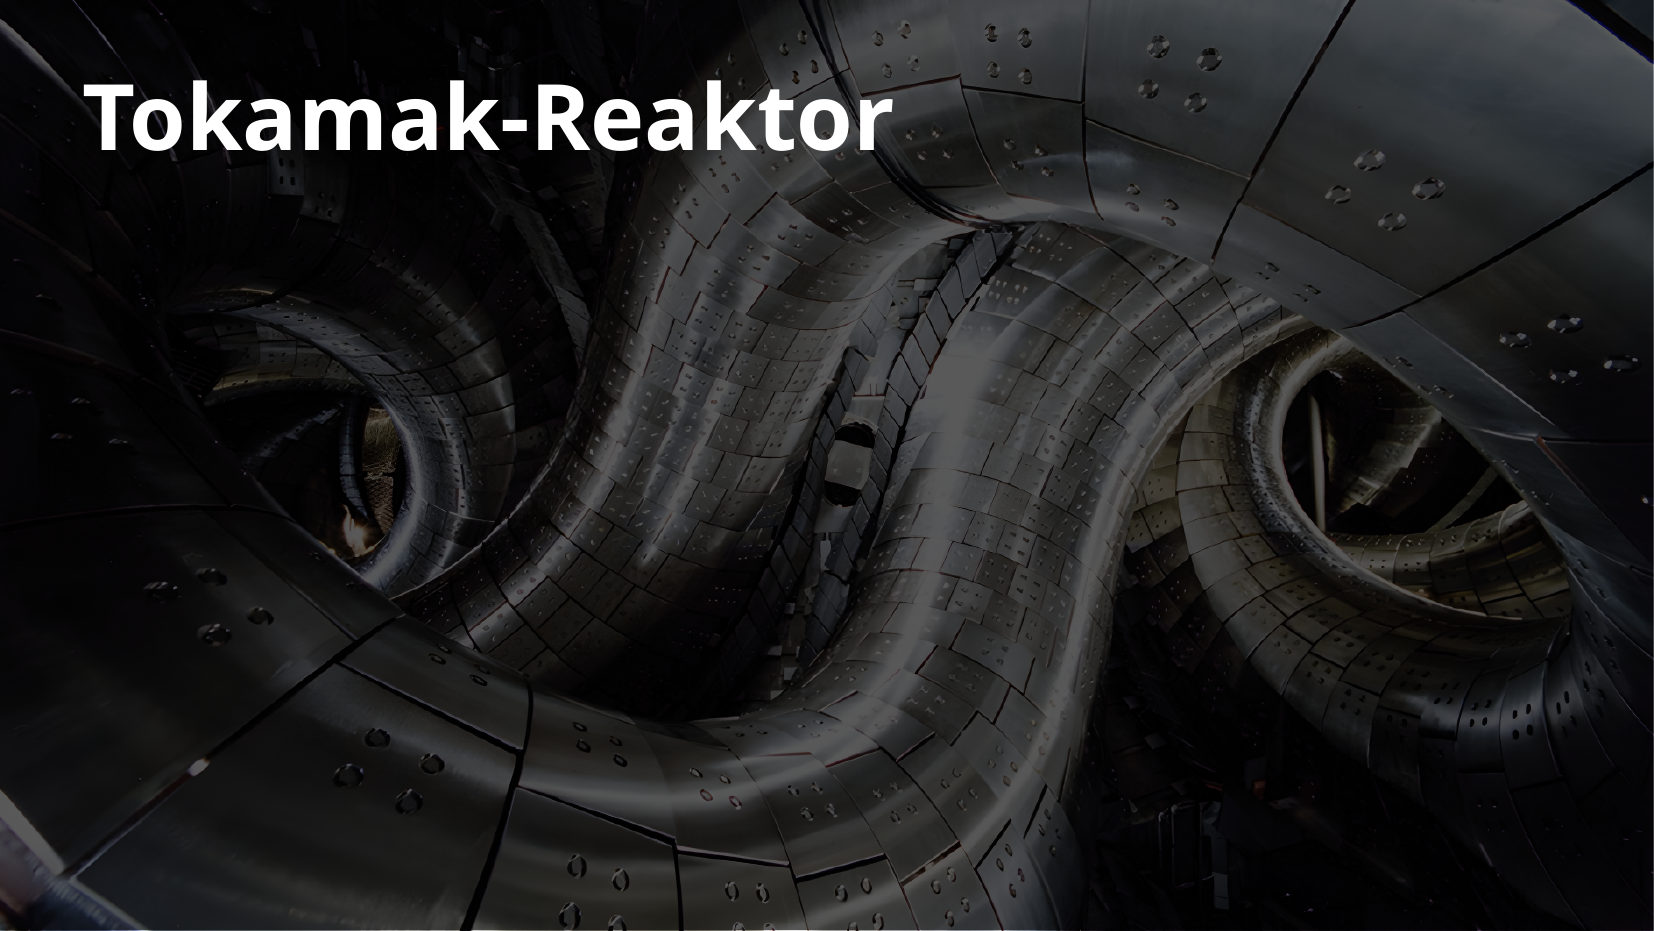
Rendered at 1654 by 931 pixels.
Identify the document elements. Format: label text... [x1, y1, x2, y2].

text_box [0, 0, 1654, 931]
title Tokamak-Reaktor [82, 37, 1571, 193]
